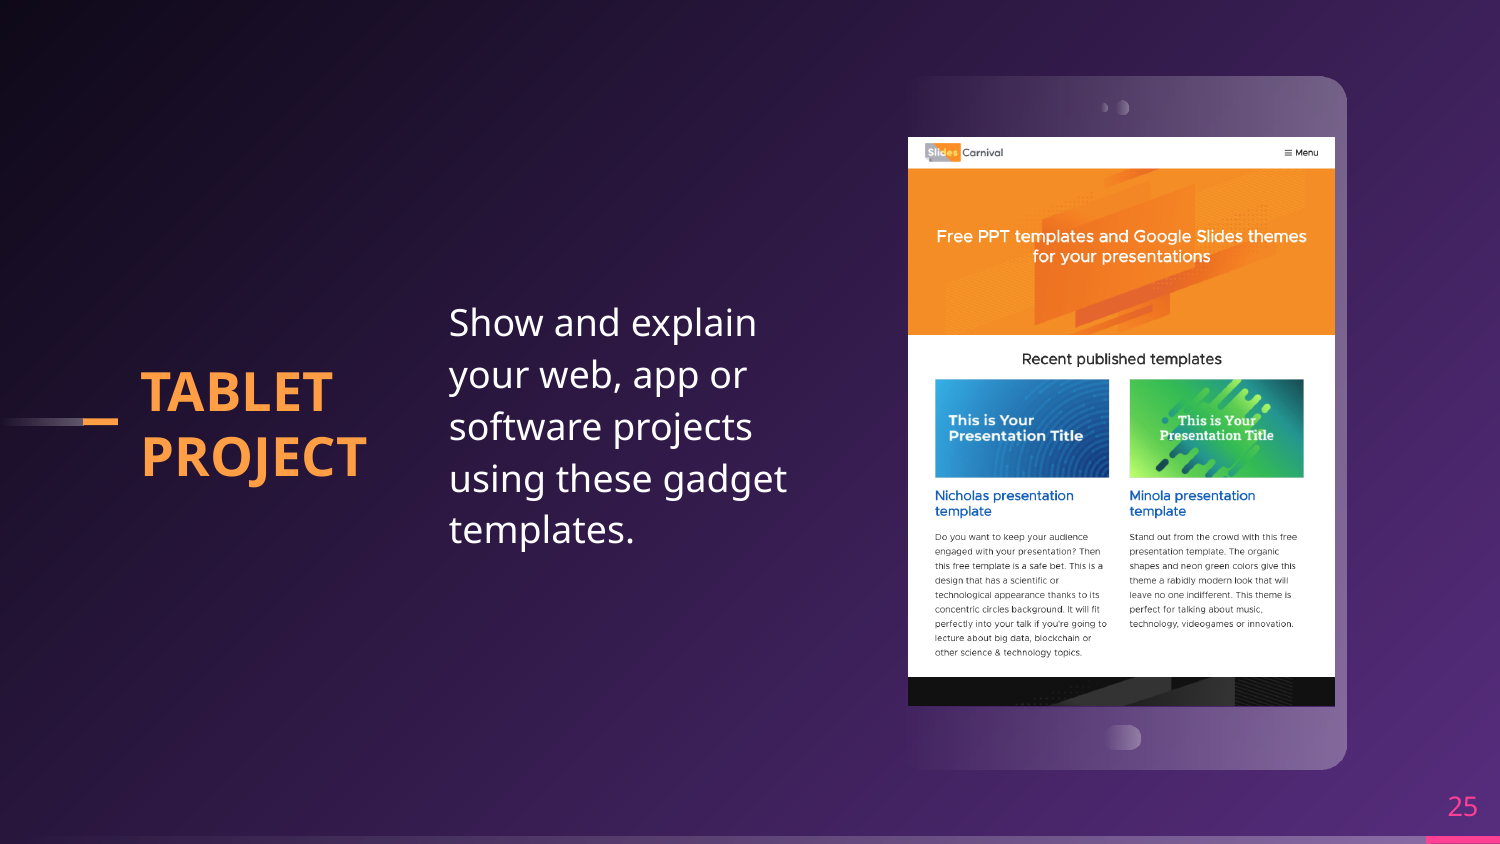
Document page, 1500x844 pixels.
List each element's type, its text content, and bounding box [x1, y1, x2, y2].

text_box [897, 76, 1346, 770]
slide_number <número> [1426, 779, 1500, 837]
picture [908, 137, 1335, 706]
list Show and explain your web, app or software projects using these gadget templates. [448, 61, 824, 783]
list TABLET PROJECT [140, 61, 403, 783]
